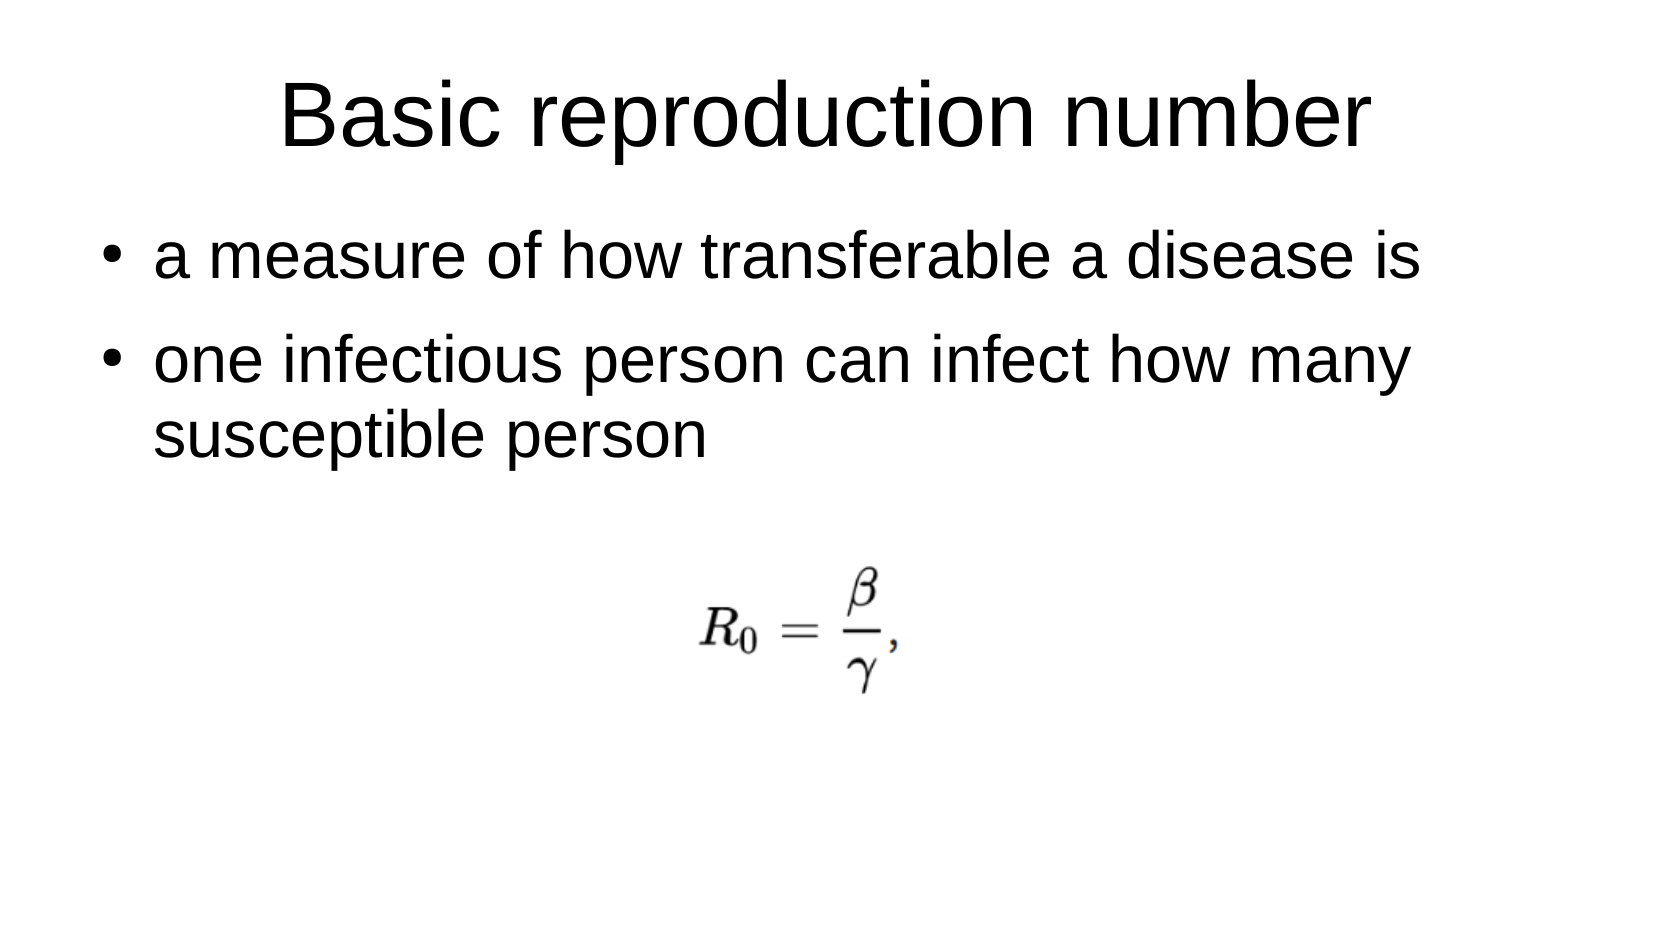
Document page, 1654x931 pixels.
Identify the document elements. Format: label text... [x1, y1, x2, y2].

picture [685, 543, 922, 727]
title Basic reproduction number [82, 37, 1571, 193]
list a measure of how transferable a disease is one infectious person can infect how many susceptible person [82, 217, 1571, 758]
